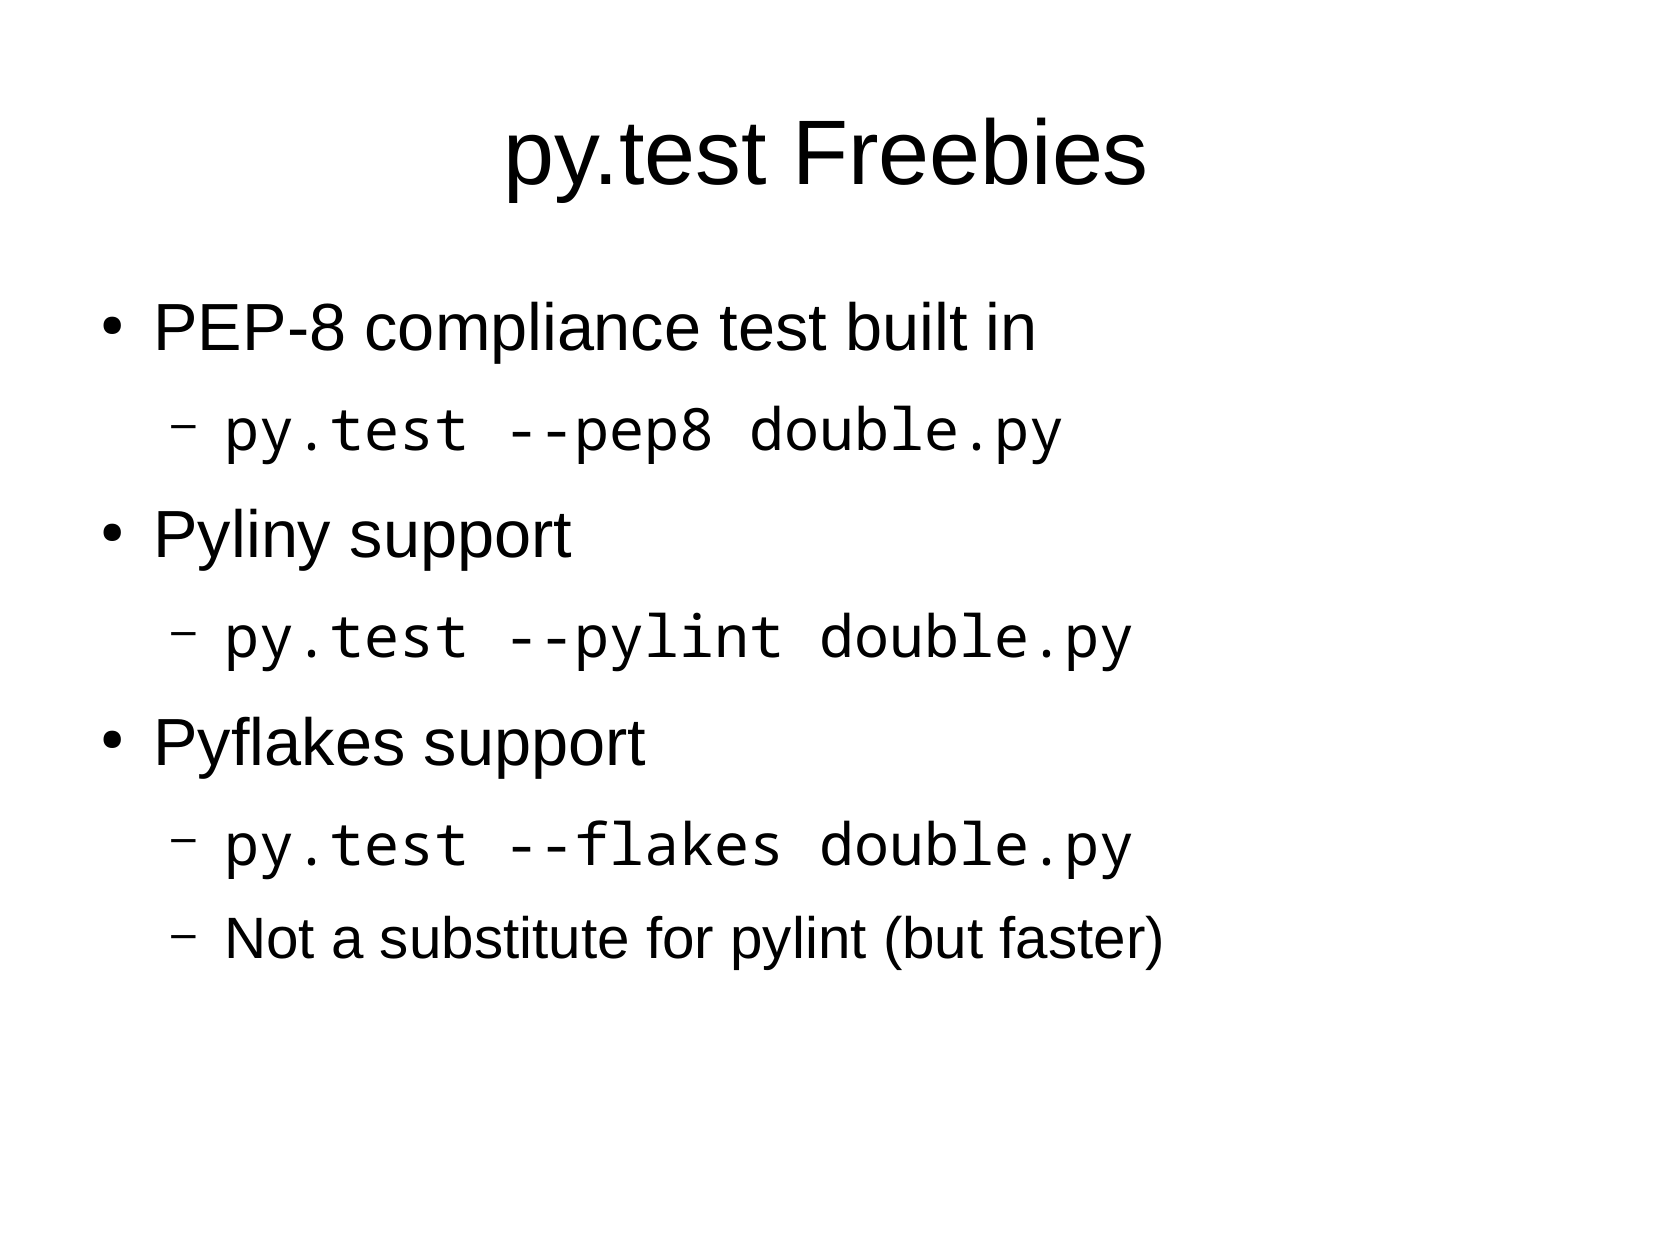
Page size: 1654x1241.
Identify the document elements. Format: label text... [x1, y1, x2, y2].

title py.test Freebies [82, 49, 1571, 257]
list PEP-8 compliance test built in py.test --pep8 double.py Pyliny support py.test --pylint double.py Pyflakes support py.test --flakes double.py Not a substitute for pylint (but faster) [82, 290, 1571, 1010]
